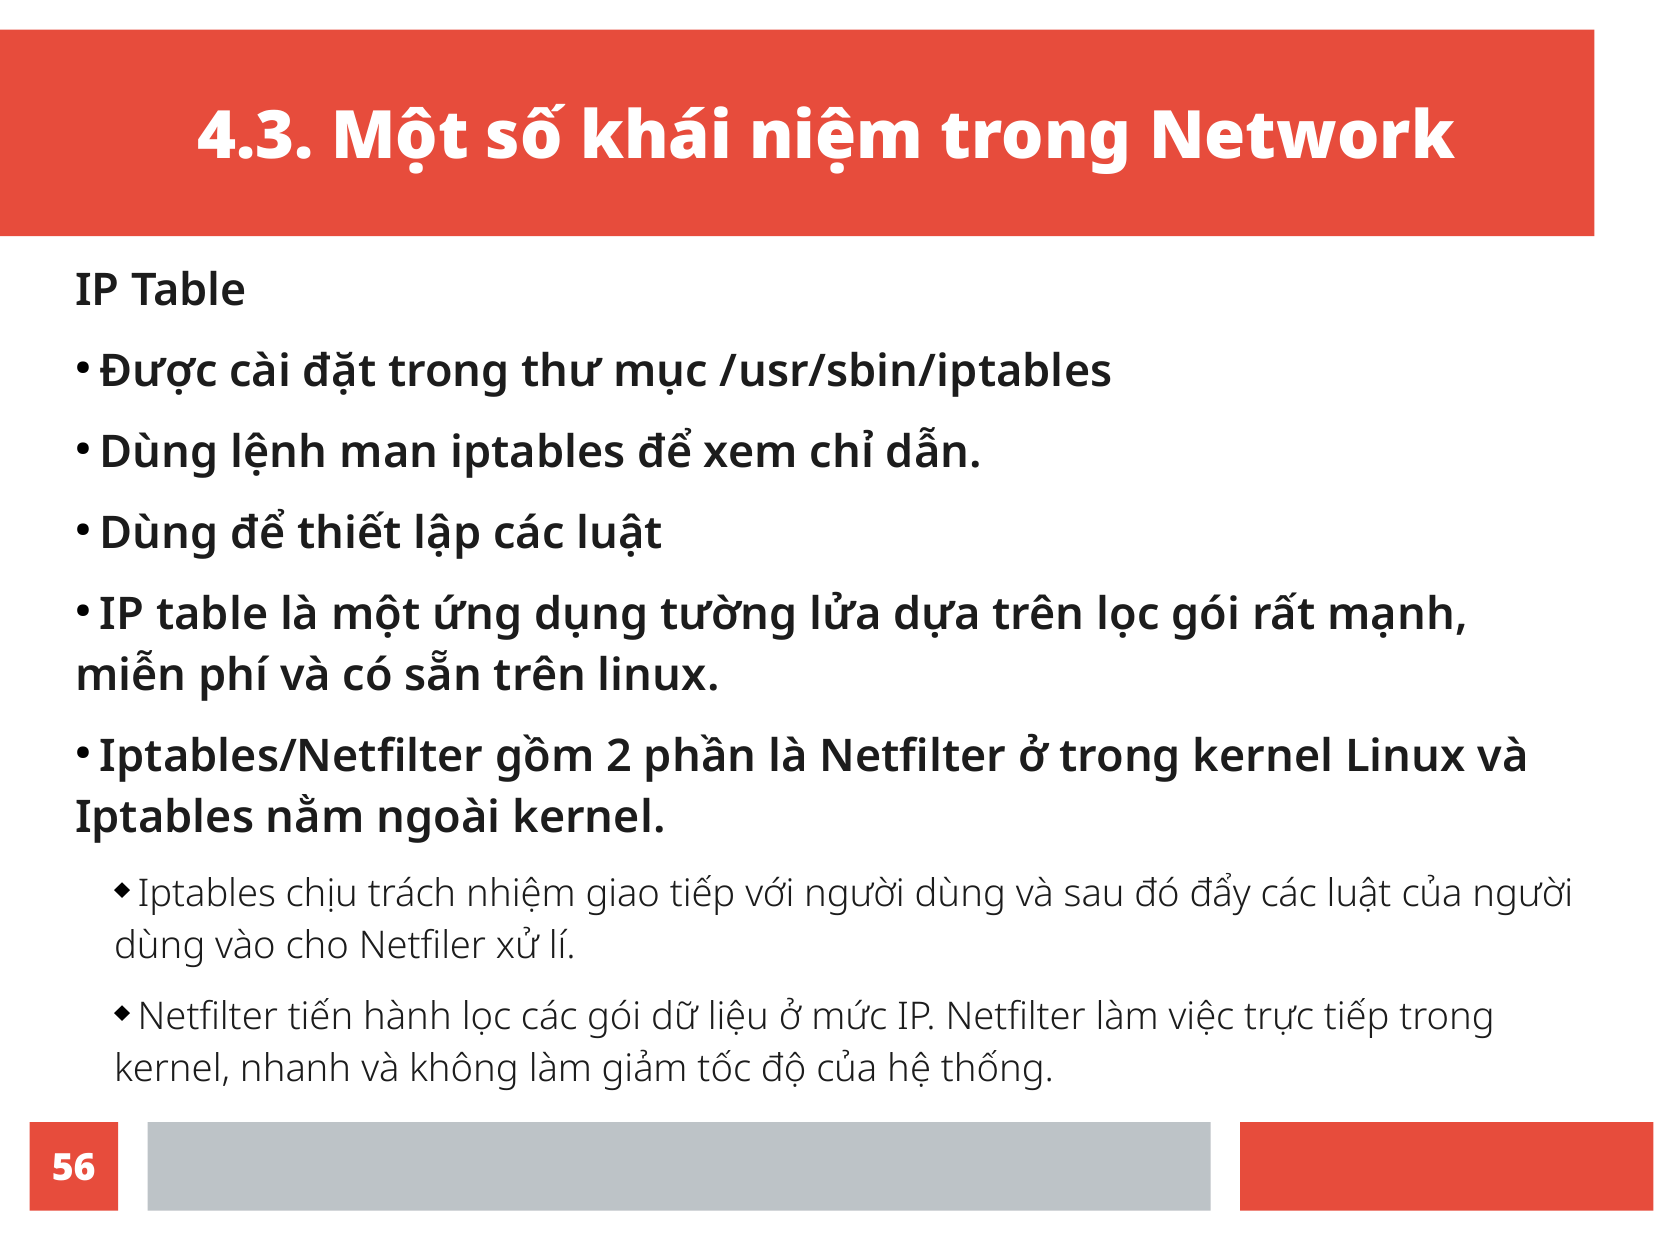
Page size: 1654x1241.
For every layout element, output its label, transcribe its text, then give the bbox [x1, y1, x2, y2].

list IP Table Được cài đặt trong thư mục /usr/sbin/iptables Dùng lệnh man iptables để xem chỉ dẫn. Dùng để thiết lập các luật IP table là một ứng dụng tường lửa dựa trên lọc gói rất mạnh, miễn phí và có sẵn trên linux. Iptables/Netfilter gồm 2 phần là Netfilter ở trong kernel Linux và Iptables nằm ngoài kernel. Iptables chịu trách nhiệm giao tiếp với người dùng và sau đó đẩy các luật của người dùng vào cho Netfiler xử lí. Netfilter tiến hành lọc các gói dữ liệu ở mức IP. Netfilter làm việc trực tiếp trong kernel, nhanh và không làm giảm tốc độ của hệ thống. [75, 257, 1581, 1096]
title 4.3. Một số khái niệm trong Network [59, 59, 1595, 207]
